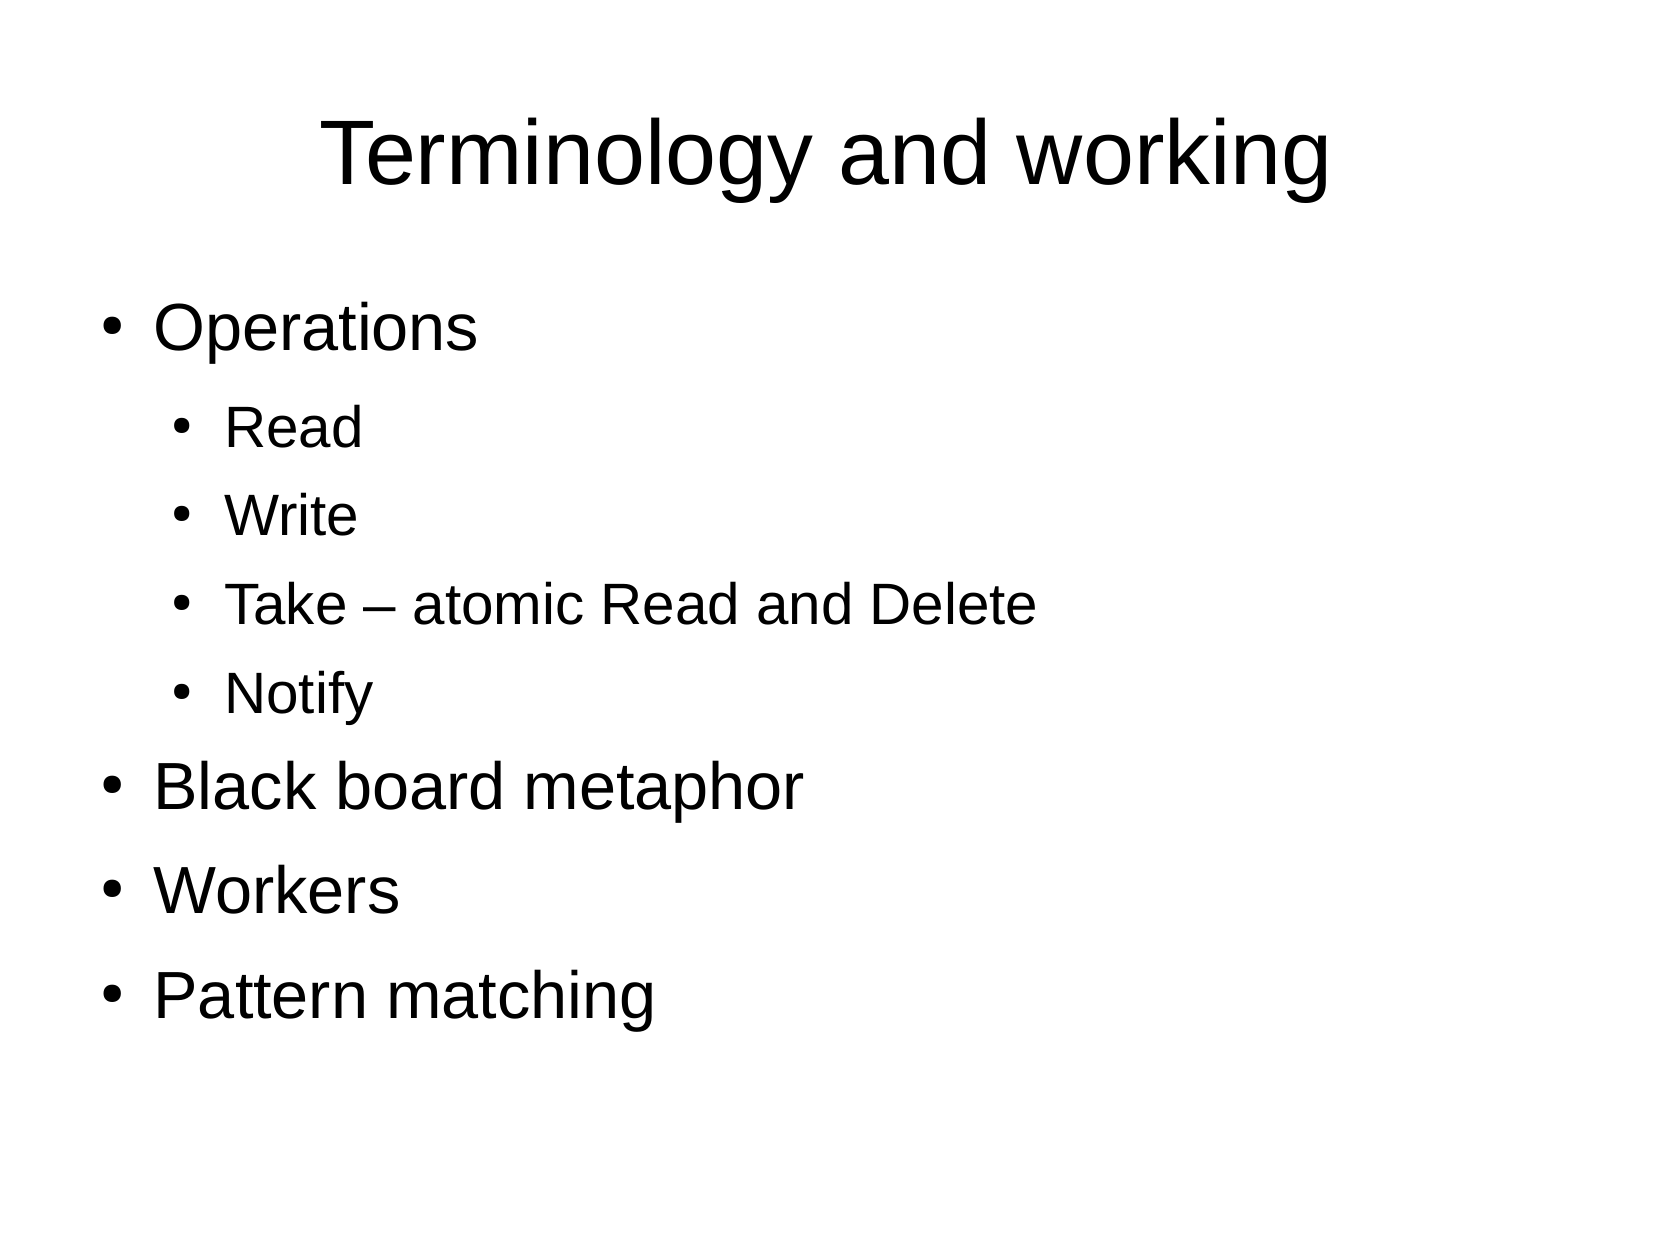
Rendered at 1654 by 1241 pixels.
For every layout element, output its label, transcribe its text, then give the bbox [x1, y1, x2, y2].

title Terminology and working [82, 56, 1571, 250]
list Operations Read Write Take – atomic Read and Delete Notify Black board metaphor Workers Pattern matching [82, 290, 1571, 1109]
